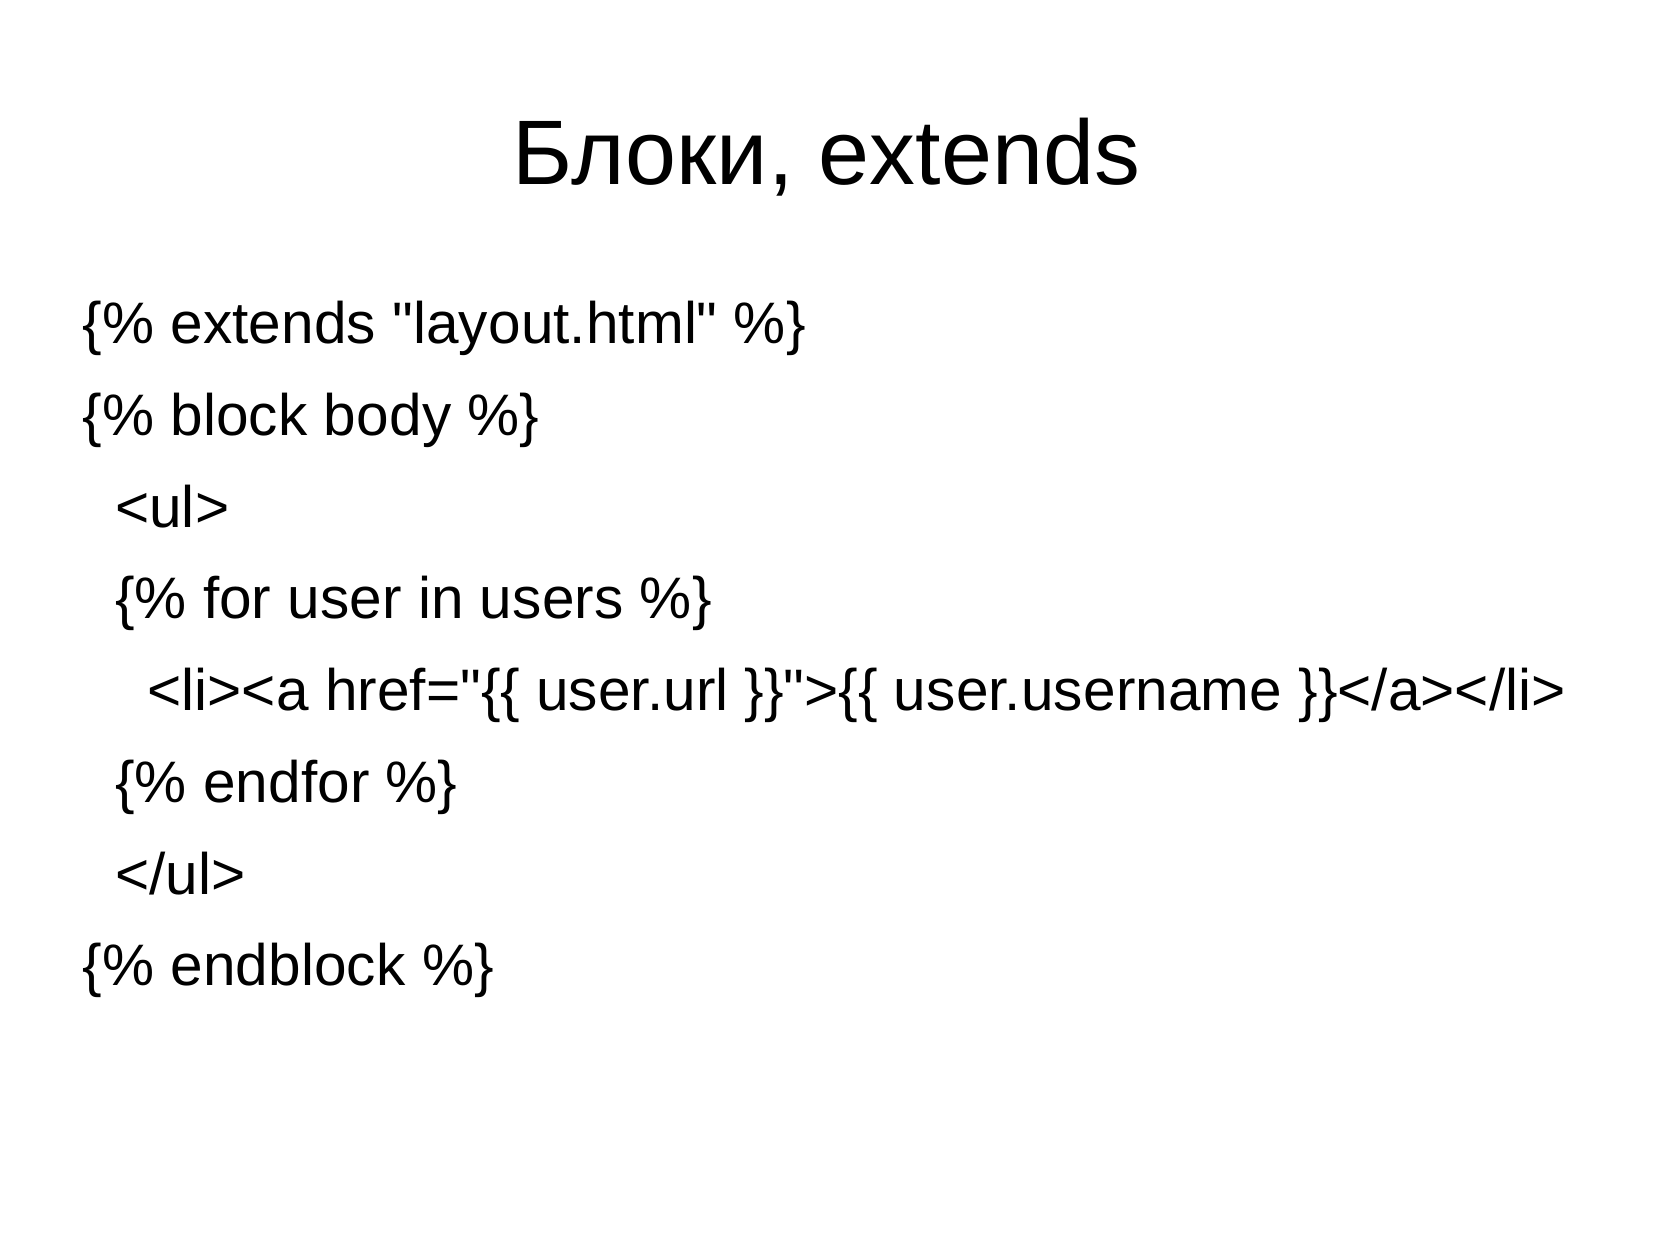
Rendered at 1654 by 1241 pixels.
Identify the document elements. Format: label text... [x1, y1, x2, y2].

title Блоки, extends [82, 49, 1571, 257]
list {% extends "layout.html" %} {% block body %} <ul> {% for user in users %} <li><a href="{{ user.url }}">{{ user.username }}</a></li> {% endfor %} </ul> {% endblock %} [82, 290, 1571, 1010]
